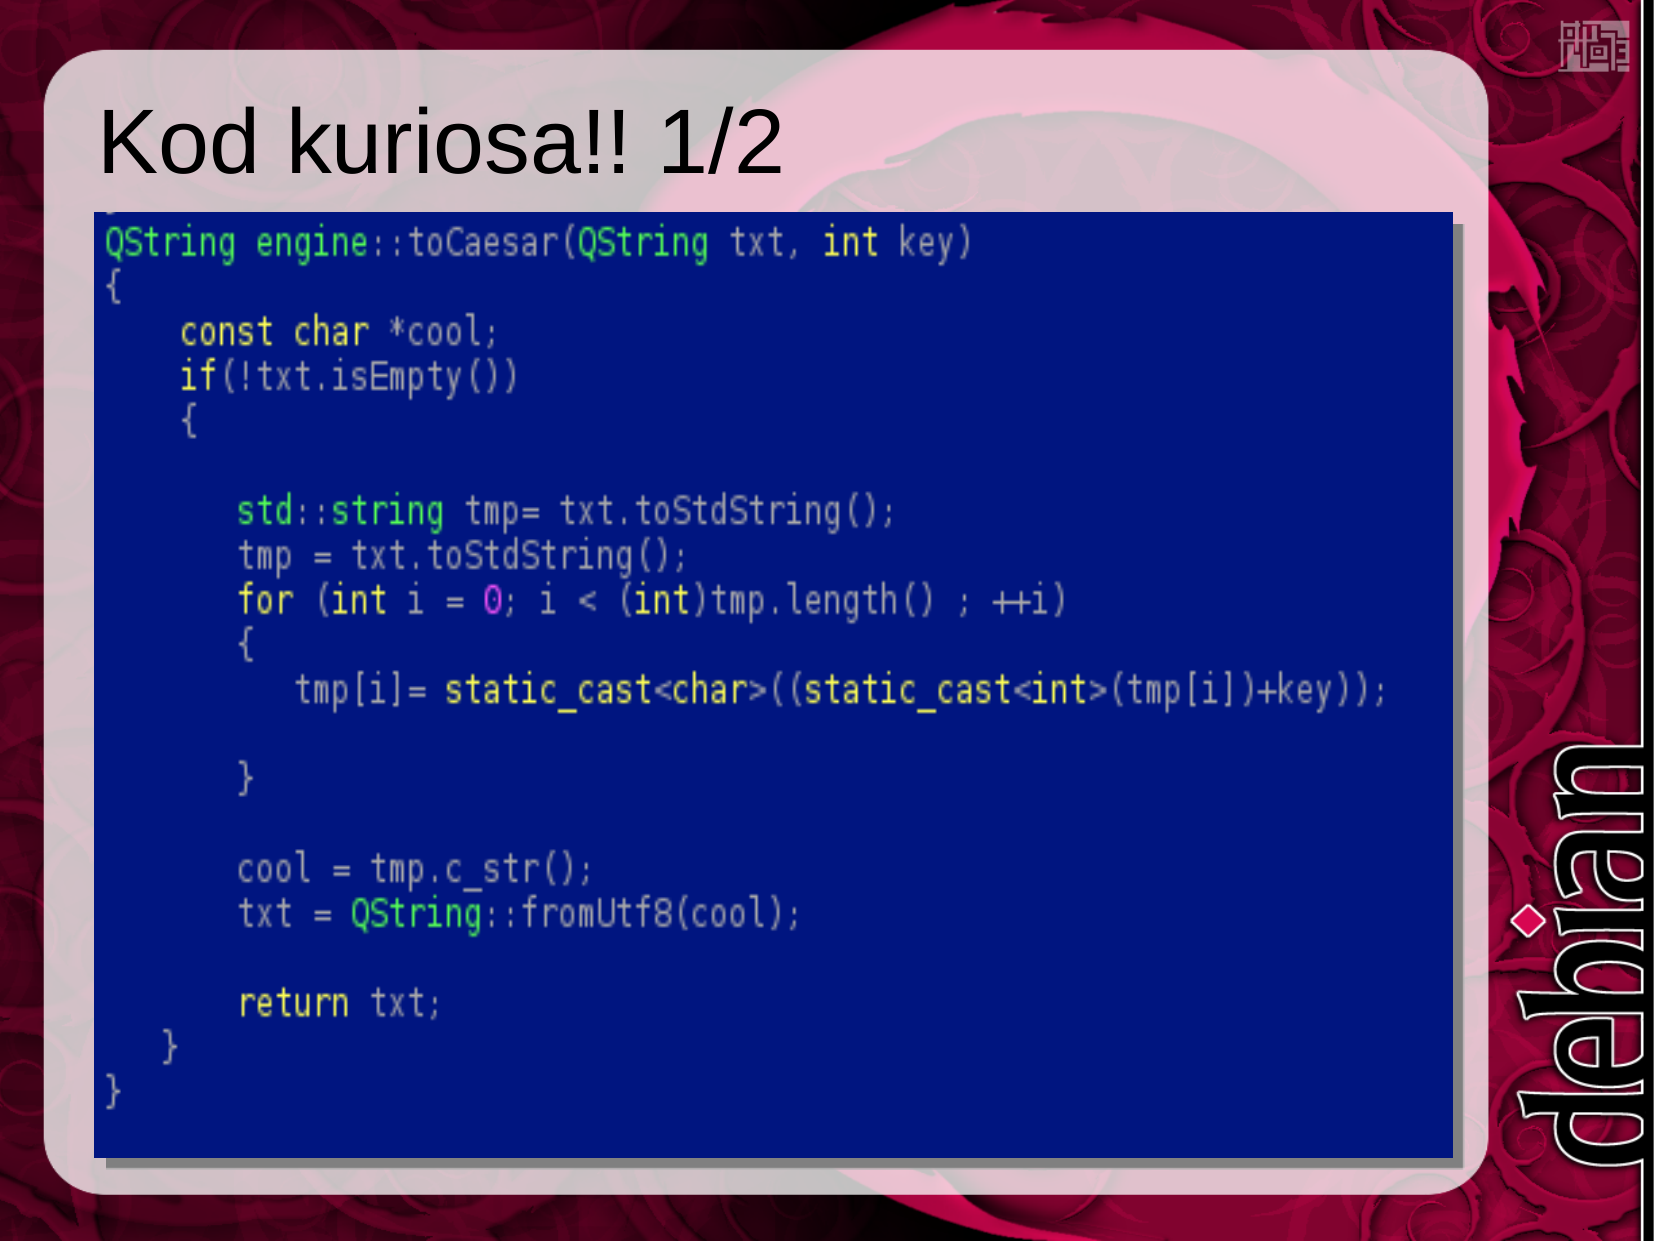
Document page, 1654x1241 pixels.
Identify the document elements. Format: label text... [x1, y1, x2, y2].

text_box Kod kuriosa!! 1/2 [82, 82, 1418, 201]
picture [0, 0, 1654, 1241]
